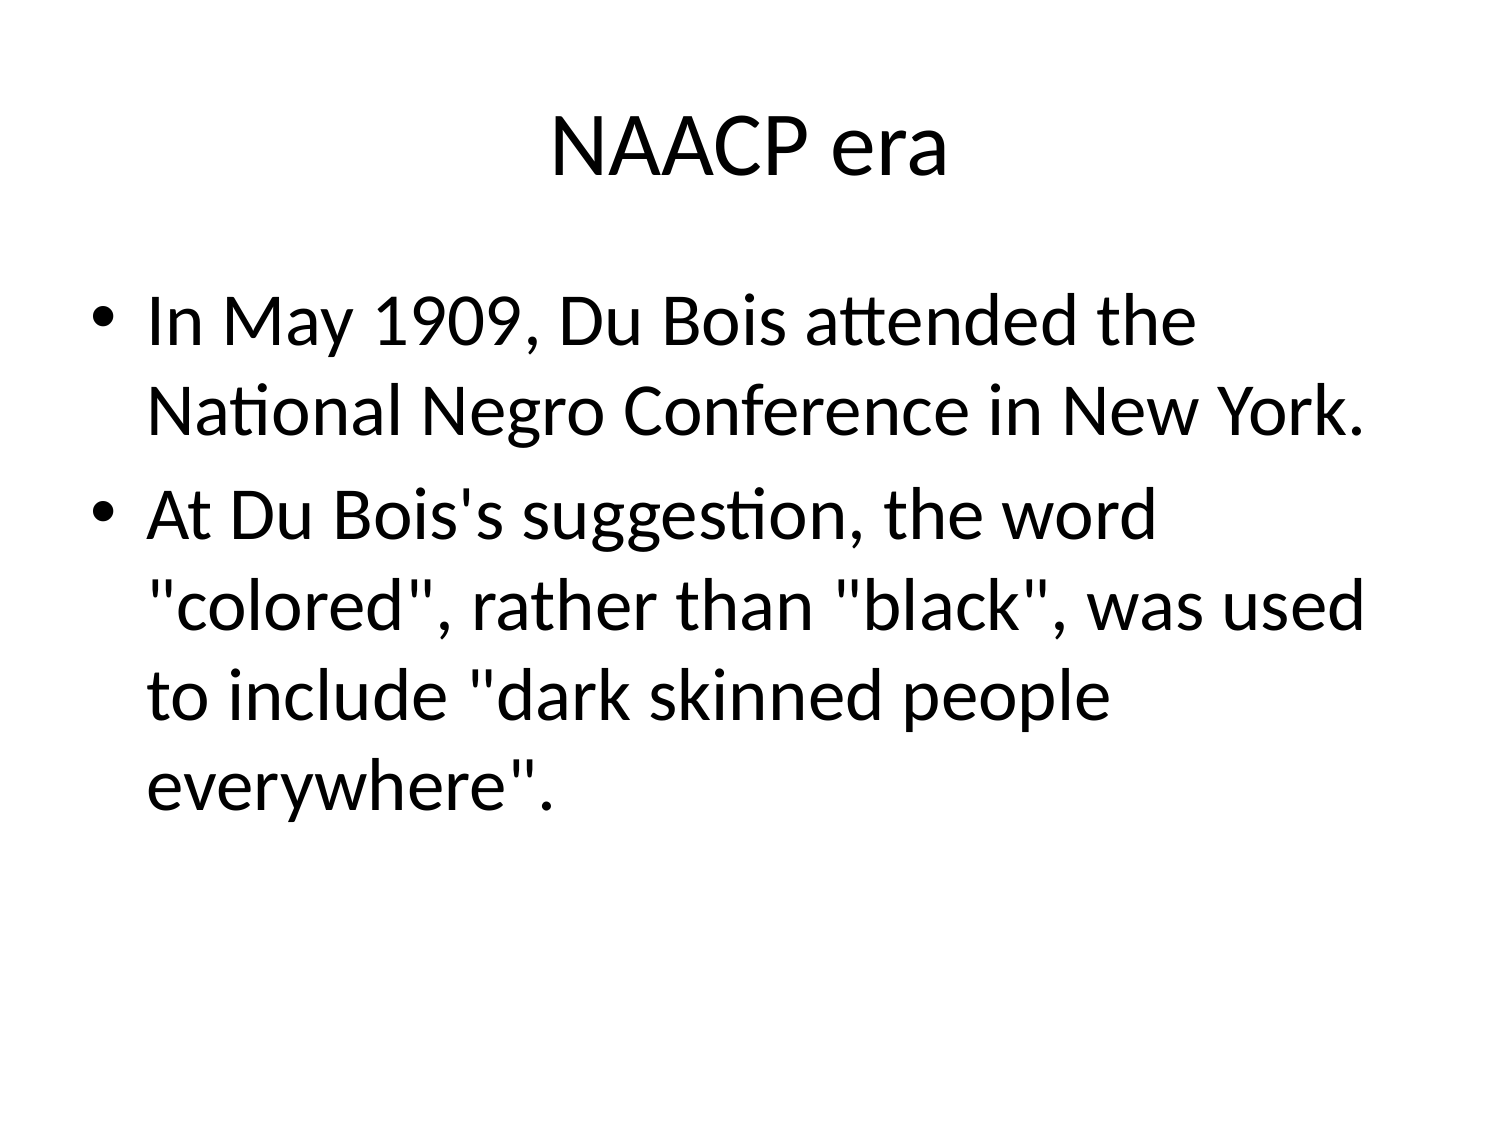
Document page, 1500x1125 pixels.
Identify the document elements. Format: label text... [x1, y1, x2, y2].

title NAACP era [75, 45, 1425, 233]
list In May 1909, Du Bois attended the National Negro Conference in New York. At Du Bois's suggestion, the word "colored", rather than "black", was used to include "dark skinned people everywhere". [75, 262, 1425, 1005]
